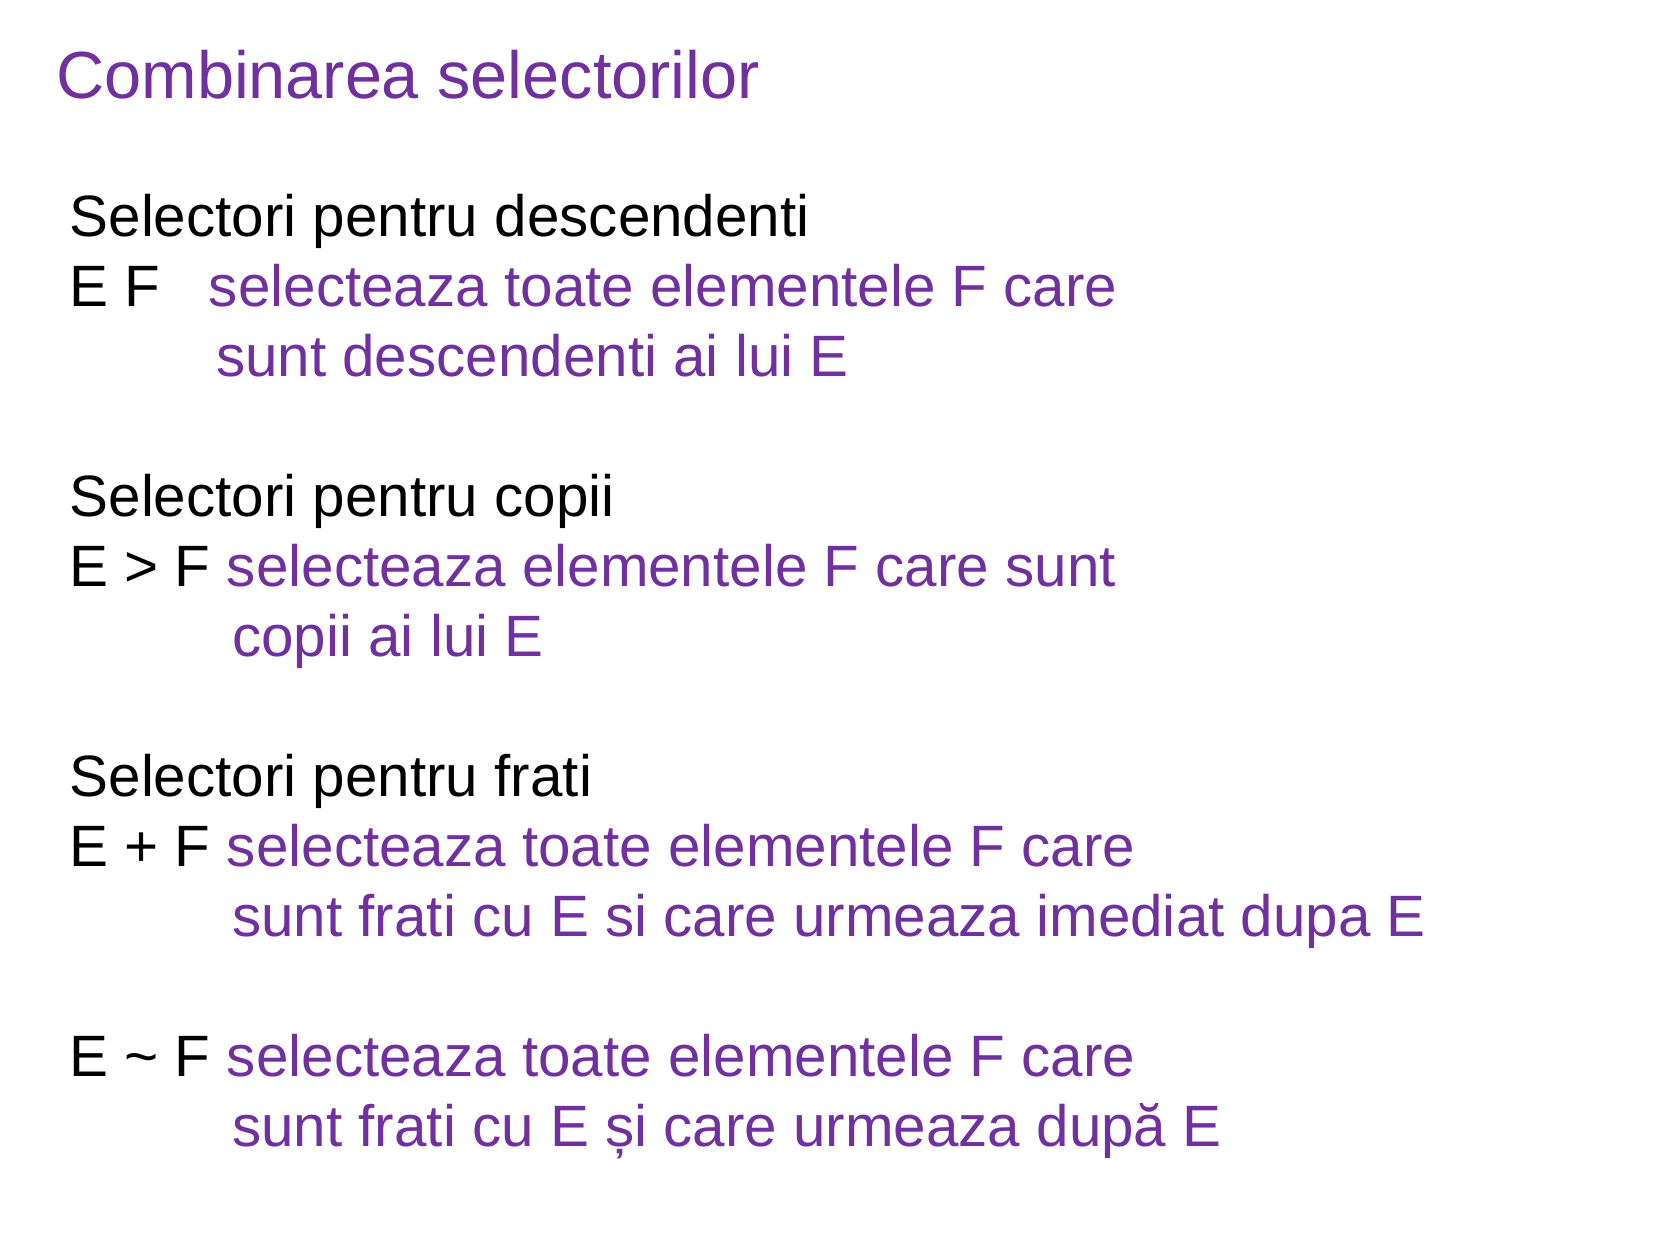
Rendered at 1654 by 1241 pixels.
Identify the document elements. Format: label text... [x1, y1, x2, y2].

text_box Selectori pentru descendenti E F selecteaza toate elementele F care sunt descendenti ai lui E Selectori pentru copii E > F selecteaza elementele F care sunt copii ai lui E Selectori pentru frati E + F selecteaza toate elementele F care sunt frati cu E si care urmeaza imediat dupa E E ~ F selecteaza toate elementele F care sunt frati cu E și care urmeaza după E [54, 170, 1443, 1241]
text_box Combinarea selectorilor [41, 24, 1494, 965]
